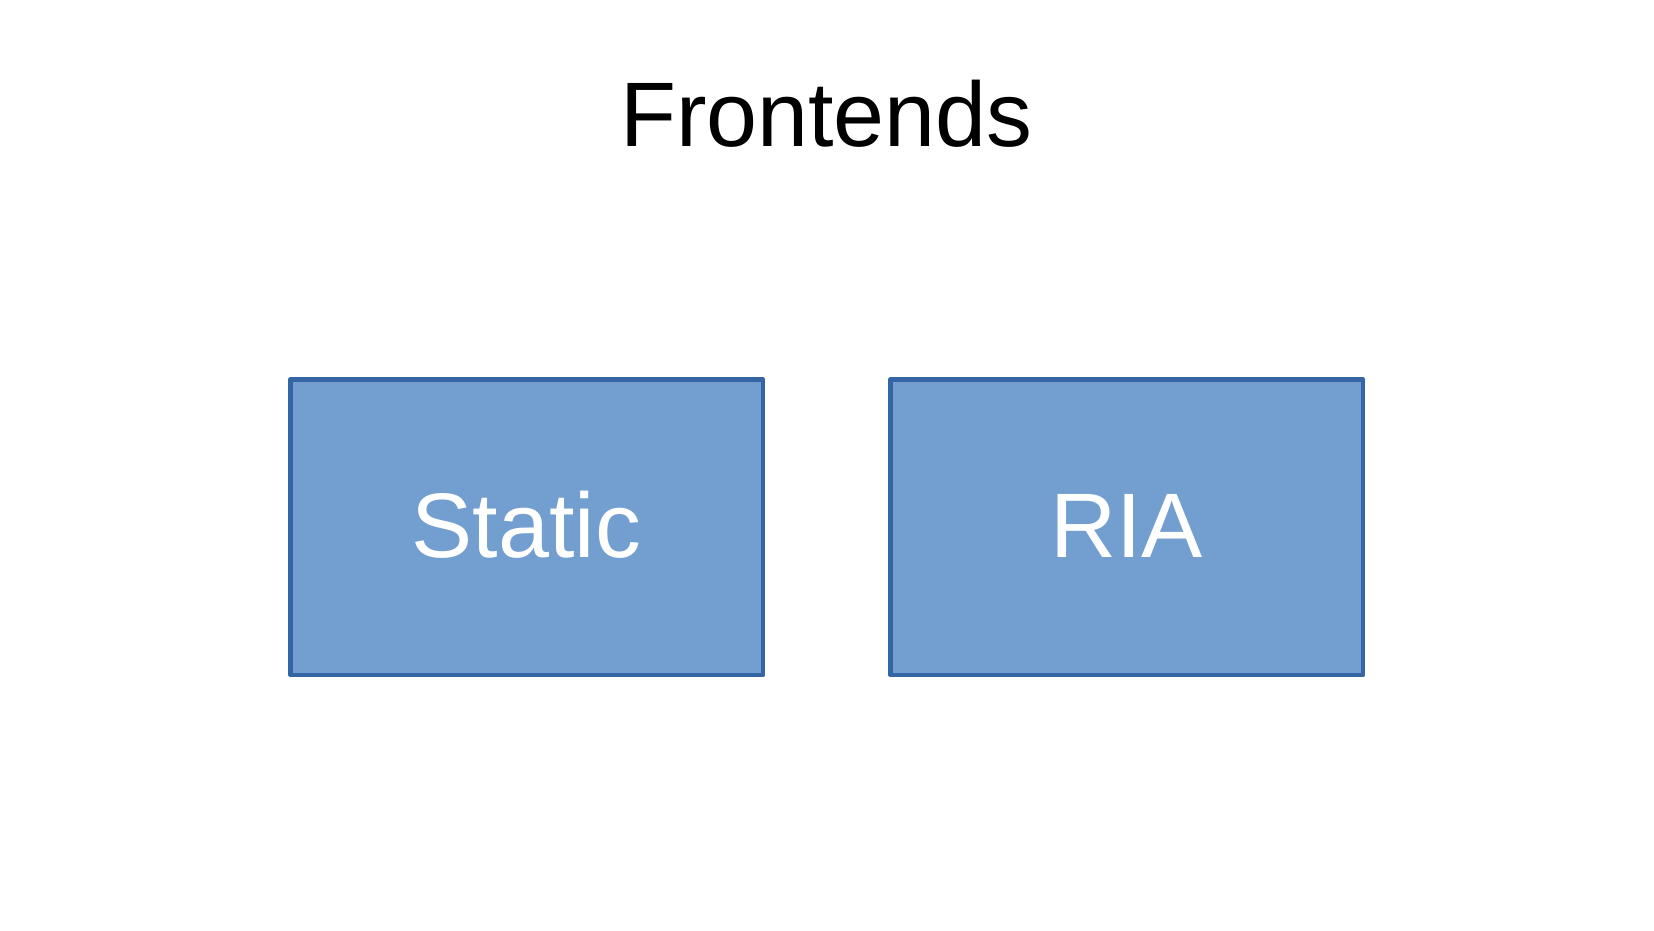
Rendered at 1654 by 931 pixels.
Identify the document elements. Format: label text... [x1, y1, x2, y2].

title Frontends [82, 37, 1571, 193]
text_box Static [290, 379, 763, 676]
text_box RIA [890, 379, 1363, 676]
